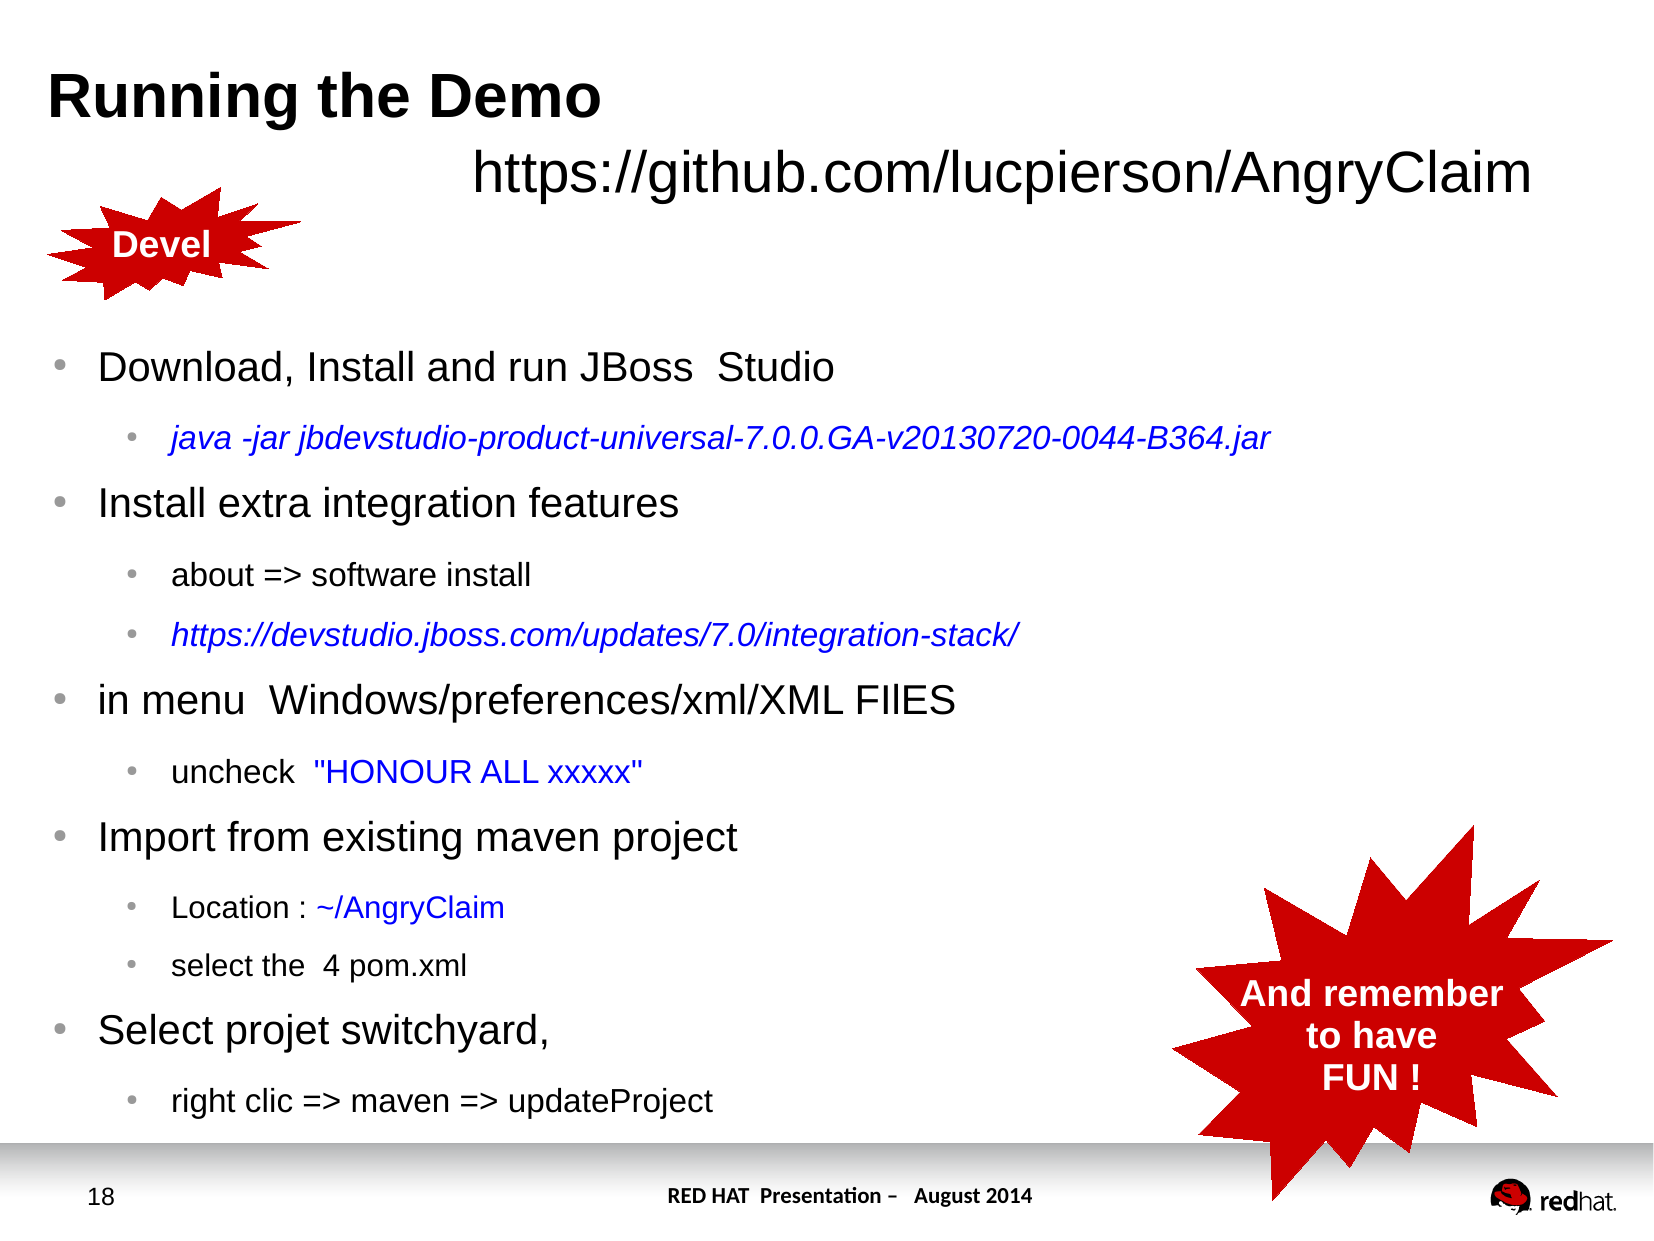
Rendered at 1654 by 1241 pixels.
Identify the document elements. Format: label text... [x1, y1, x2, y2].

text_box Devel [47, 187, 301, 300]
title Running the Demo [47, 2, 1536, 190]
list Download, Install and run JBoss Studio java -jar jbdevstudio-product-universal-7.0.0.GA-v20130720-0044-B364.jar Install extra integration features about => software install https://devstudio.jboss.com/updates/7.0/integration-stack/ in menu Windows/preferences/xml/XML FIlES uncheck "HONOUR ALL xxxxx" Import from existing maven project Location : ~/AngryClaim select the 4 pom.xml Select projet switchyard, right clic => maven => updateProject [37, 343, 1617, 1190]
picture [1000, 1190, 1005, 1201]
list https://github.com/lucpierson/AngryClaim [412, 140, 1576, 226]
picture [0, 1143, 1654, 1241]
text_box And remember to have FUN ! [1172, 825, 1613, 1201]
picture [104, 1197, 111, 1204]
picture [695, 1190, 702, 1201]
